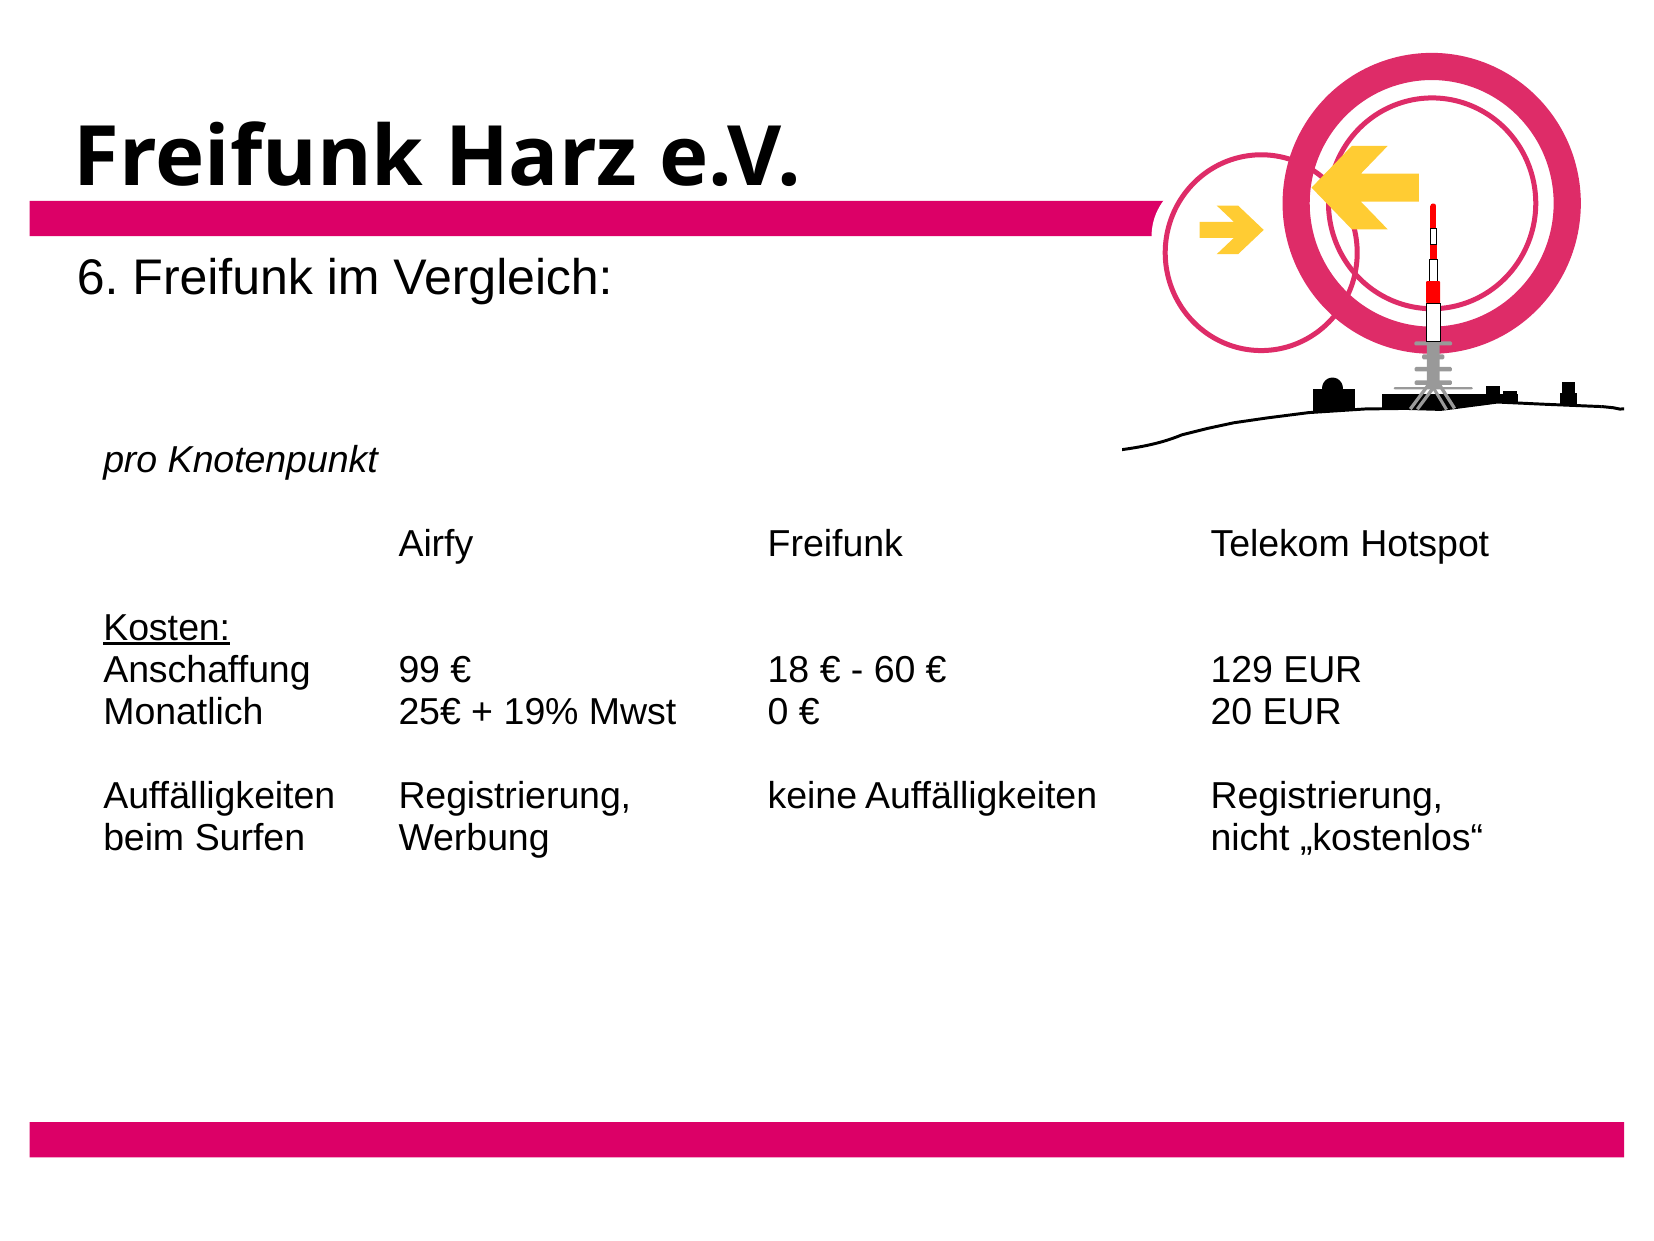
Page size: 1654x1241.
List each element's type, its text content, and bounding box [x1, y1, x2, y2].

subtitle 6. Freifunk im Vergleich: [76, 218, 697, 337]
text_box pro Knotenpunkt Airfy Freifunk Telekom Hotspot Kosten: Anschaffung 99 € 18 € - 60 € 129 EUR Monatlich 25€ + 19% Mwst 0 € 20 EUR Auffälligkeiten Registrierung, keine Auffälligkeiten Registrierung, beim Surfen Werbung nicht „kostenlos“ [88, 431, 1565, 1034]
